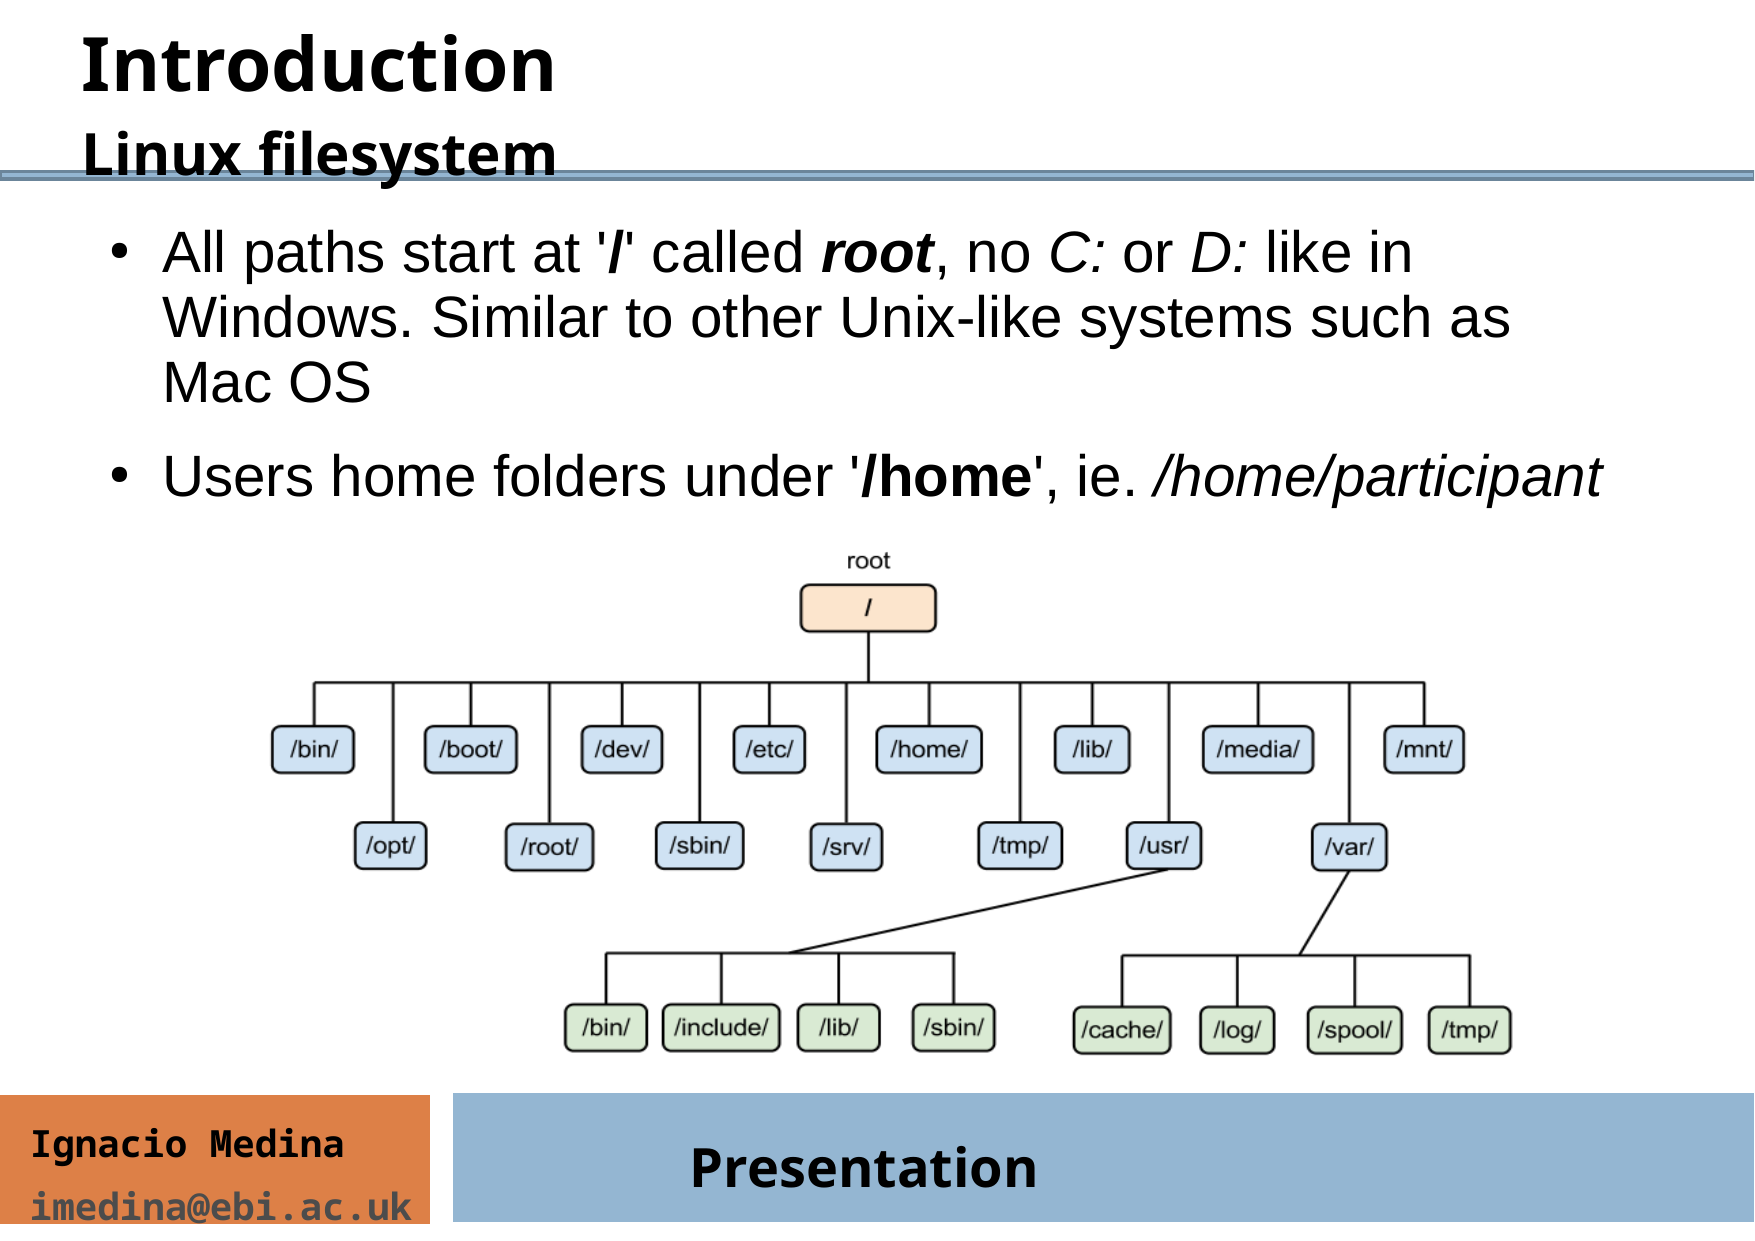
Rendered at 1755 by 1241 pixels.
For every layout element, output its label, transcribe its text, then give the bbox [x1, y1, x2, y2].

list All paths start at '/' called root, no C: or D: like in Windows. Similar to other Unix-like systems such as Mac OS Users home folders under '/home', ie. /home/participant [91, 219, 1636, 939]
text_box Ignacio Medina imedina@ebi.ac.uk [15, 1110, 436, 1224]
text_box [399, 171, 1754, 179]
text_box Presentation [675, 1122, 1726, 1201]
picture [240, 516, 1533, 1079]
text_box [0, 171, 392, 179]
text_box Introduction Linux filesystem [67, 3, 1688, 174]
